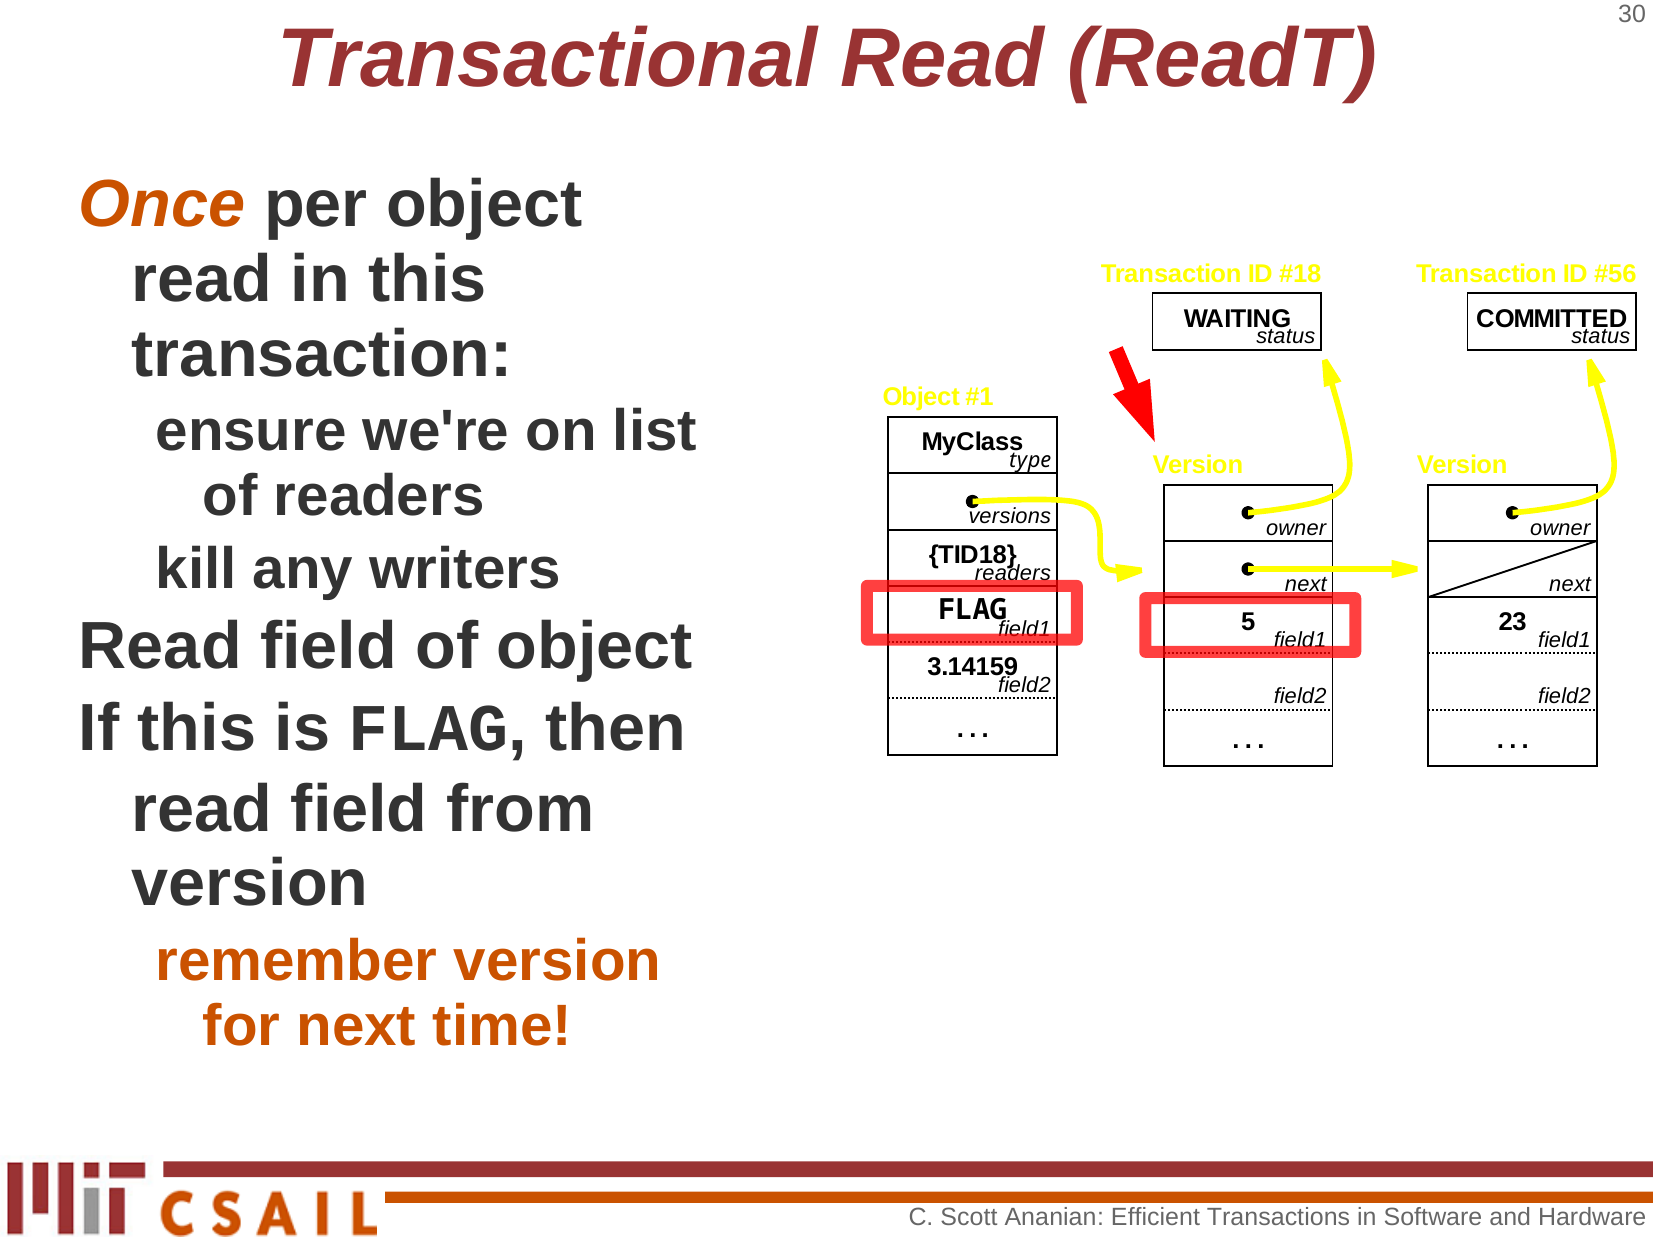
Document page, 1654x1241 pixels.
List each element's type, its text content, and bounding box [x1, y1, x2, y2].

picture [820, 202, 1653, 834]
list Once per object read in this transaction: ensure we're on list of readers kill any writers Read field of object If this is FLAG, then read field from version remember version for next time! [61, 166, 726, 1147]
picture [0, 1155, 377, 1237]
title Transactional Read (ReadT) [121, 0, 1534, 115]
